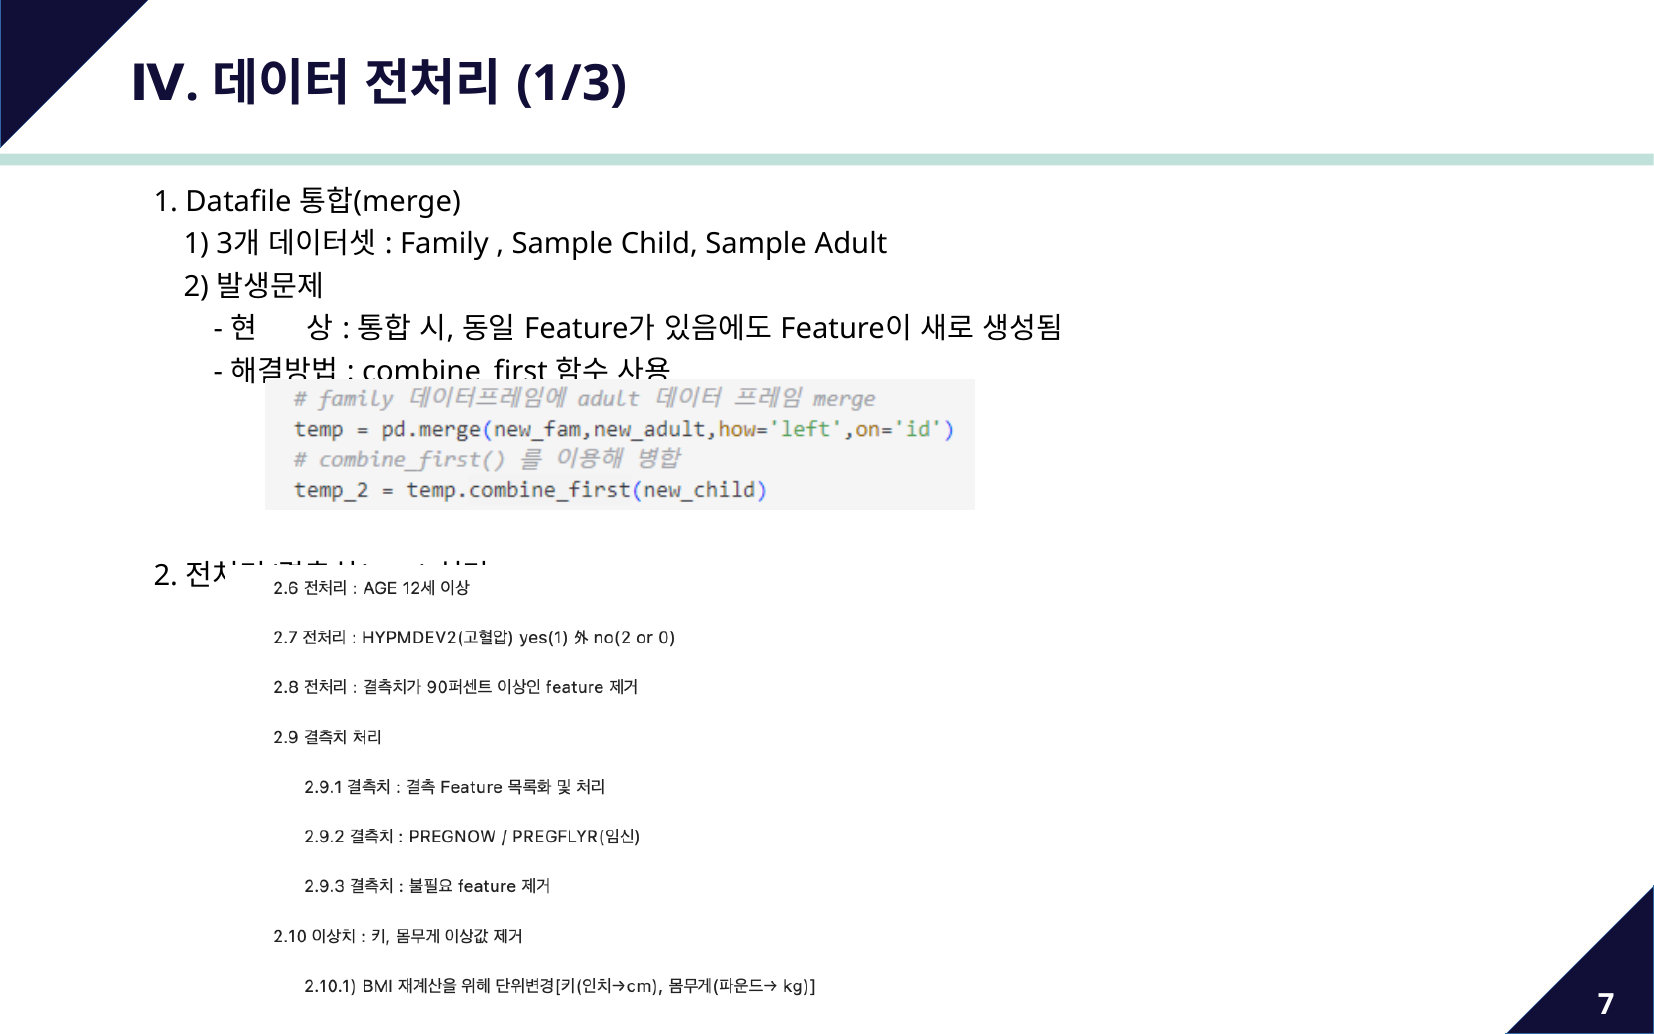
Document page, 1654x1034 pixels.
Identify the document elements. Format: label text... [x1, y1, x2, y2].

text_box <숫자> [1559, 974, 1654, 1033]
picture [265, 379, 975, 510]
title Ⅳ. 데이터 전처리 (1/3) [129, 41, 1619, 148]
picture [225, 565, 860, 1007]
list 1. Datafile 통합(merge) 1) 3개 데이터셋 : Family , Sample Child, Sample Adult 2) 발생문제 - 현 상 : 통합 시, 동일 Feature가 있음에도 Feature이 새로 생성됨 - 해결방법 : combine_first 함수 사용 2. 전처리/결측치(nan) 처리 [82, 177, 1571, 975]
